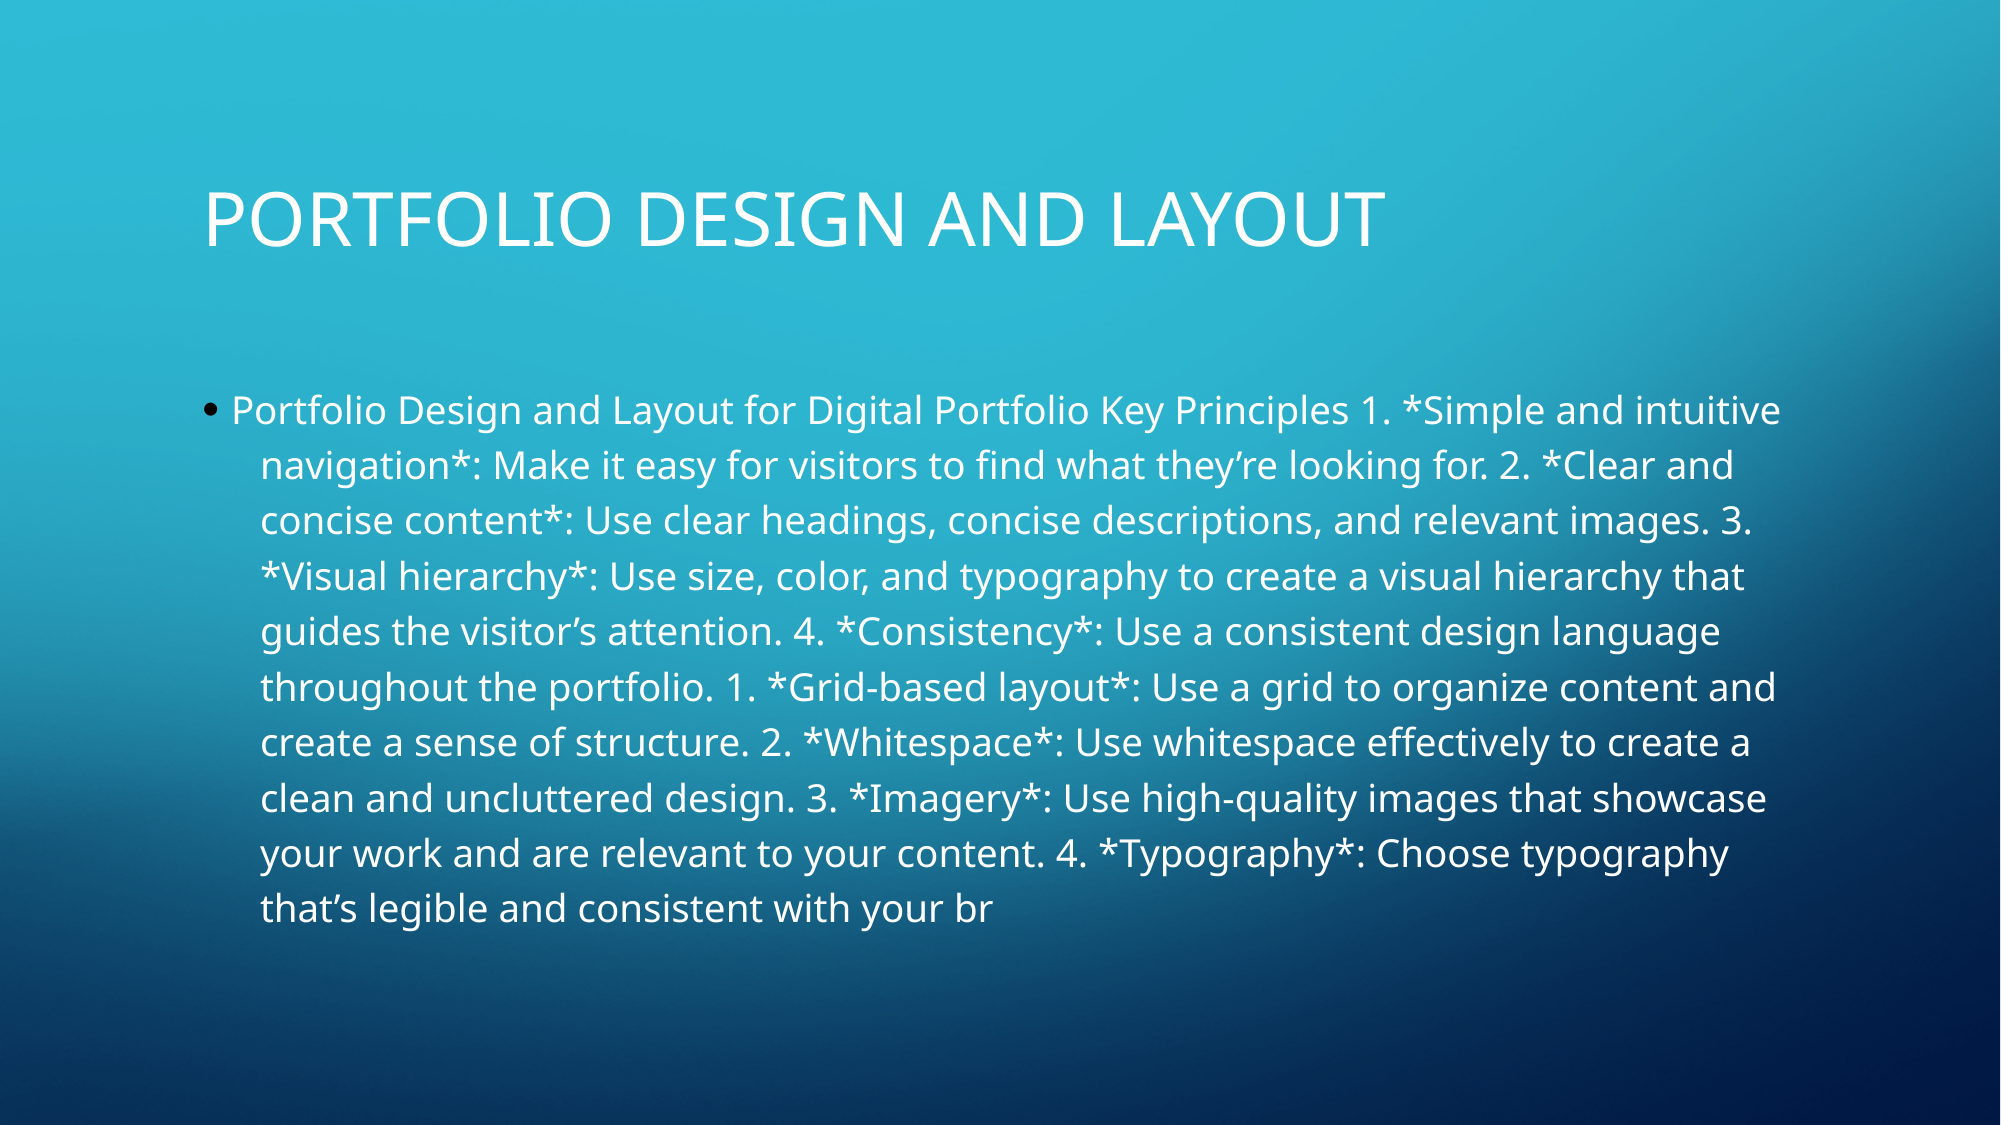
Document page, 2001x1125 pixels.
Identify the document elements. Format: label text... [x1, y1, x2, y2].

title PORTFOLIO DESIGN AND LAYOUT [187, 101, 1813, 344]
list Portfolio Design and Layout for Digital Portfolio Key Principles 1. *Simple and intuitive navigation*: Make it easy for visitors to find what they’re looking for. 2. *Clear and concise content*: Use clear headings, concise descriptions, and relevant images. 3. *Visual hierarchy*: Use size, color, and typography to create a visual hierarchy that guides the visitor’s attention. 4. *Consistency*: Use a consistent design language throughout the portfolio. 1. *Grid-based layout*: Use a grid to organize content and create a sense of structure. 2. *Whitespace*: Use whitespace effectively to create a clean and uncluttered design. 3. *Imagery*: Use high-quality images that showcase your work and are relevant to your content. 4. *Typography*: Choose typography that’s legible and consistent with your br [187, 369, 1813, 951]
